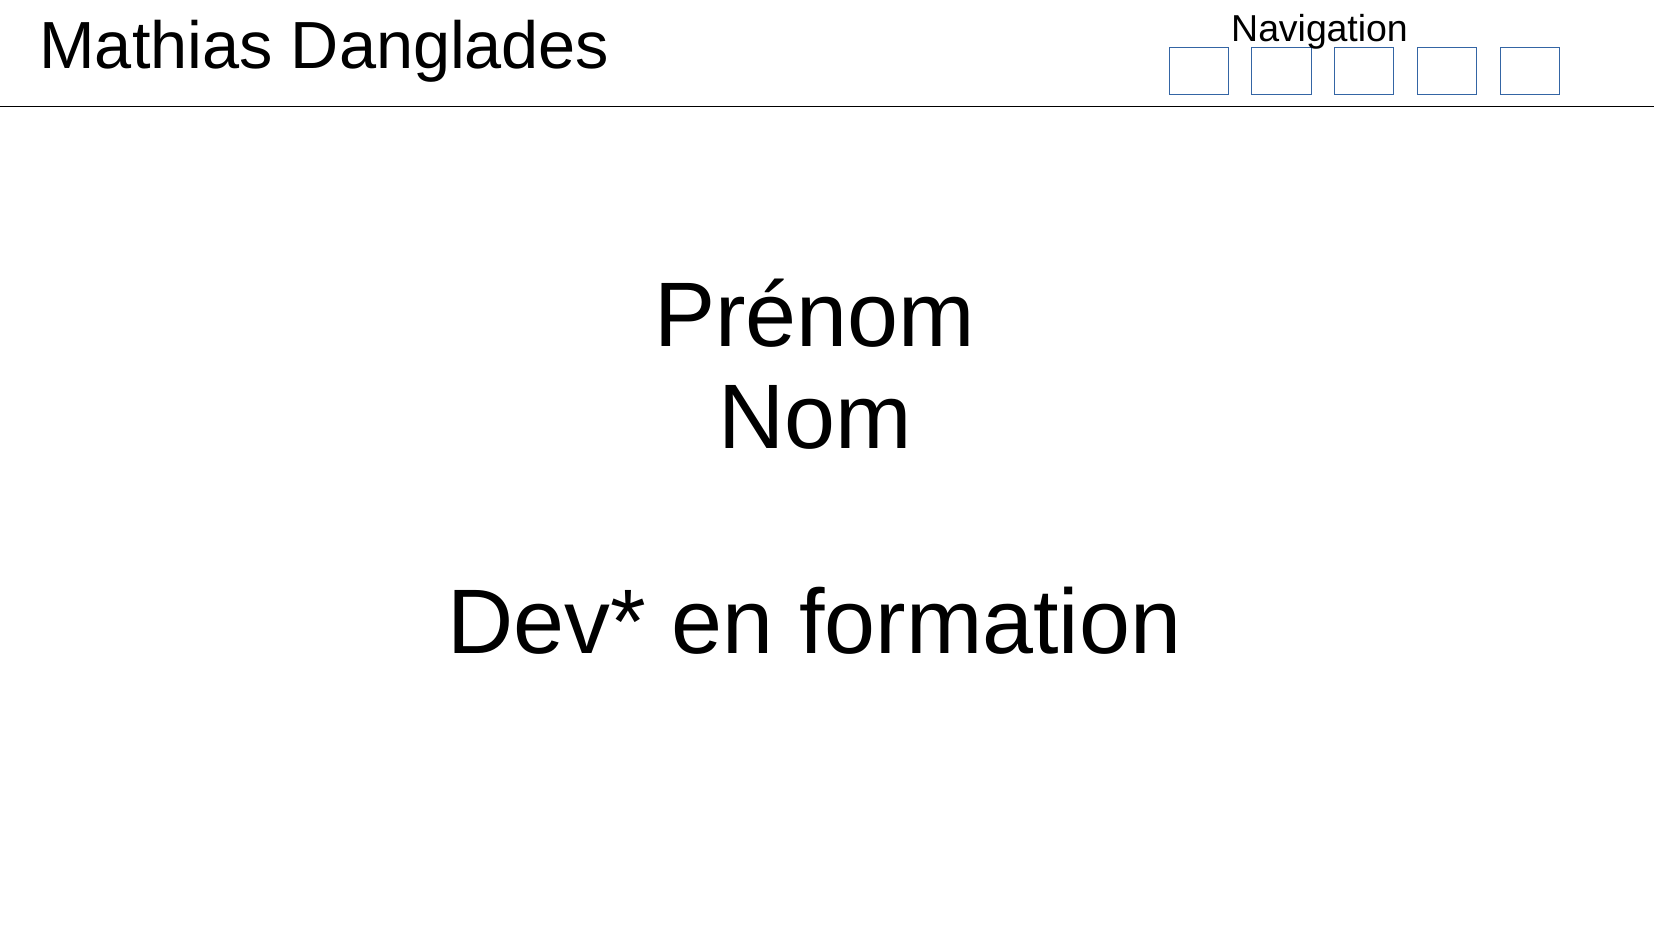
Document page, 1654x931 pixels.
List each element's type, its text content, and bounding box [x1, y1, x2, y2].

text_box [1251, 57, 1312, 95]
subtitle Mathias Danglades [35, 7, 1040, 83]
text_box [1500, 57, 1560, 95]
text_box [1417, 57, 1477, 95]
text_box Navigation [1216, 0, 1571, 57]
text_box [1169, 47, 1229, 95]
title Prénom Nom Dev* en formation [70, 263, 1559, 674]
text_box [1334, 57, 1394, 95]
